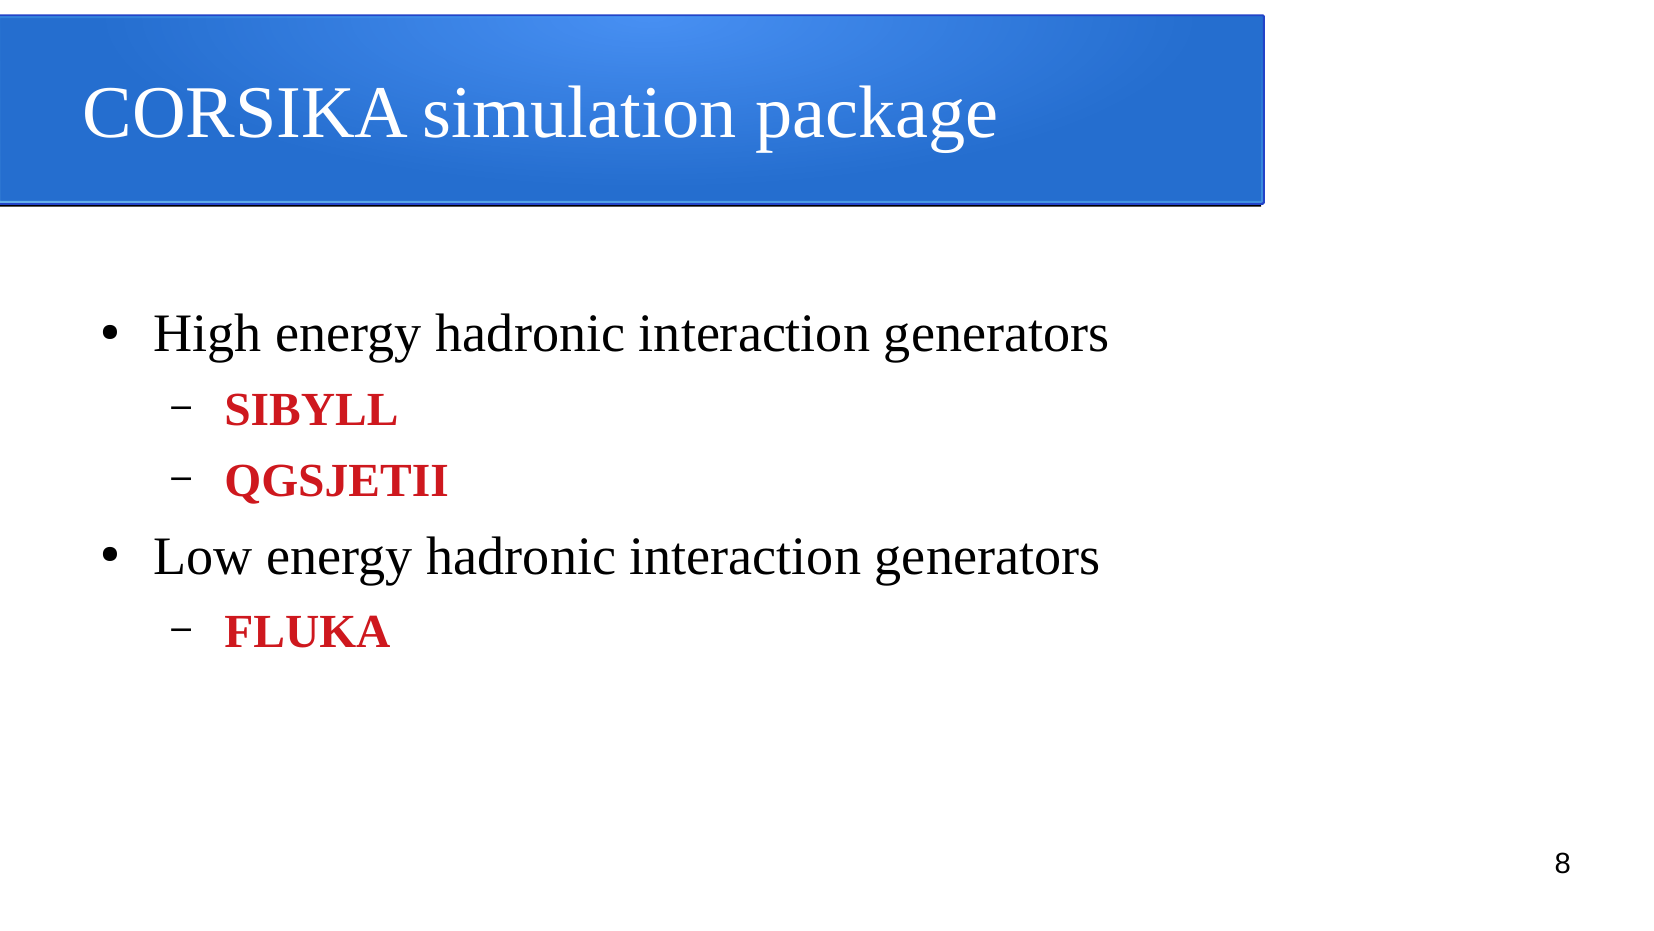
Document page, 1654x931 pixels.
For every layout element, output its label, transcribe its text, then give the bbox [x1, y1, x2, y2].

list High energy hadronic interaction generators SIBYLL QGSJETII Low energy hadronic interaction generators FLUKA [82, 224, 1571, 843]
title CORSIKA simulation package [82, 29, 1235, 196]
